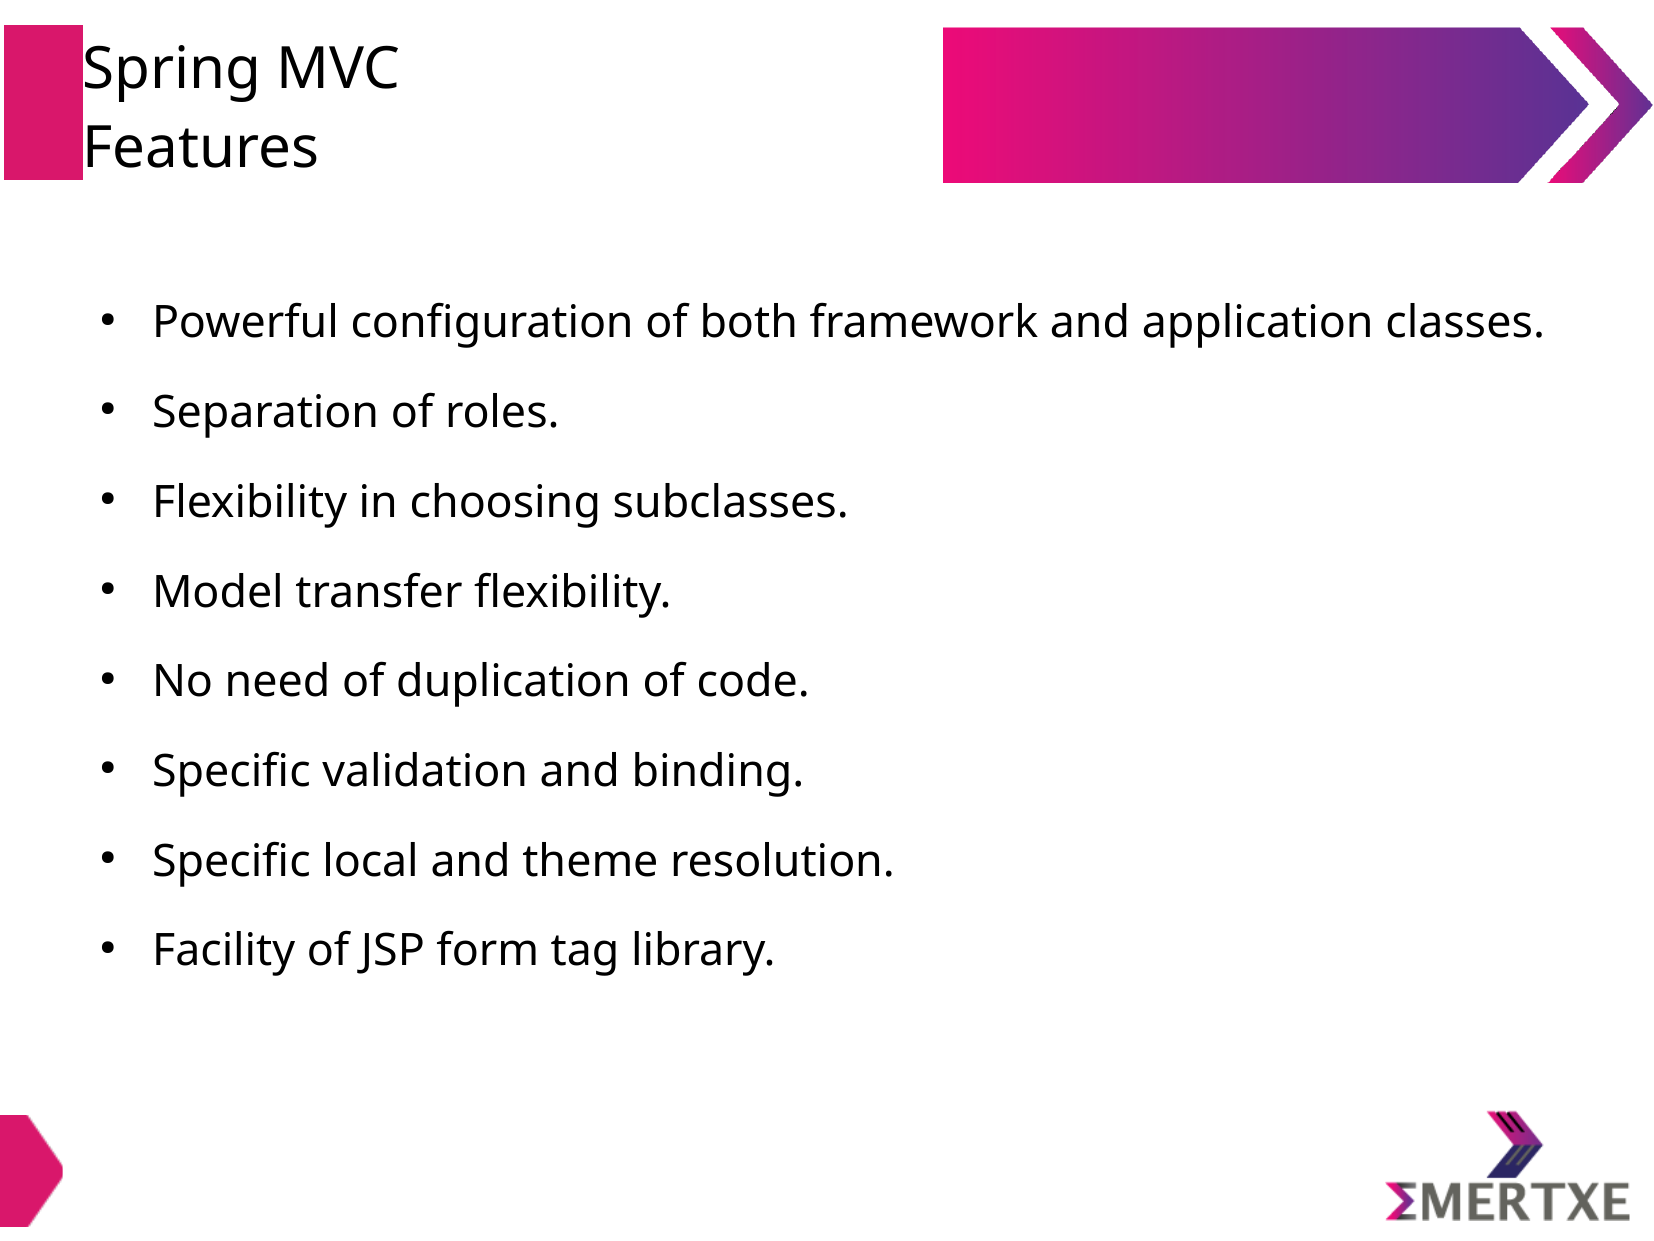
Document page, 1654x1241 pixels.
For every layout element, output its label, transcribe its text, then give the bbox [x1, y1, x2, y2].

picture [1571, 27, 1653, 183]
list Powerful configuration of both framework and application classes. Separation of roles. Flexibility in choosing subclasses. Model transfer flexibility. No need of duplication of code. Specific validation and binding. Specific local and theme resolution. Facility of JSP form tag library. [82, 290, 1571, 1010]
title Spring MVC Features [82, 2, 1571, 210]
picture [1385, 1107, 1631, 1221]
